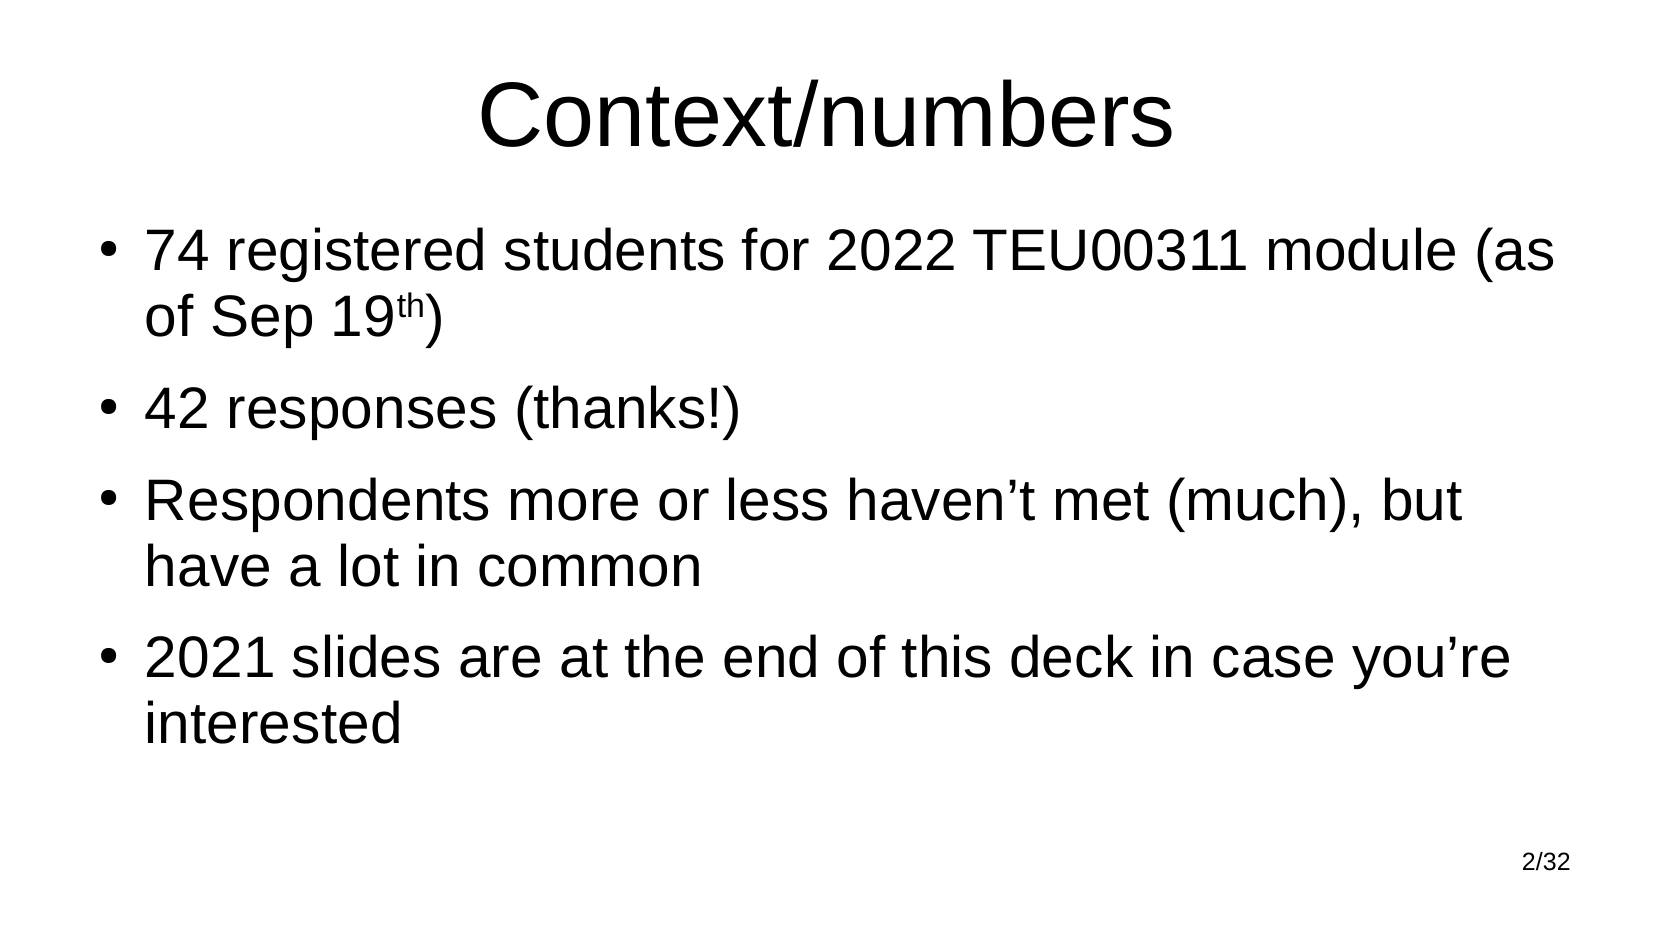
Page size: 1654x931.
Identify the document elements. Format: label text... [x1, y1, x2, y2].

title Context/numbers [82, 37, 1571, 193]
list 74 registered students for 2022 TEU00311 module (as of Sep 19th) 42 responses (thanks!) Respondents more or less haven’t met (much), but have a lot in common 2021 slides are at the end of this deck in case you’re interested [82, 217, 1571, 758]
